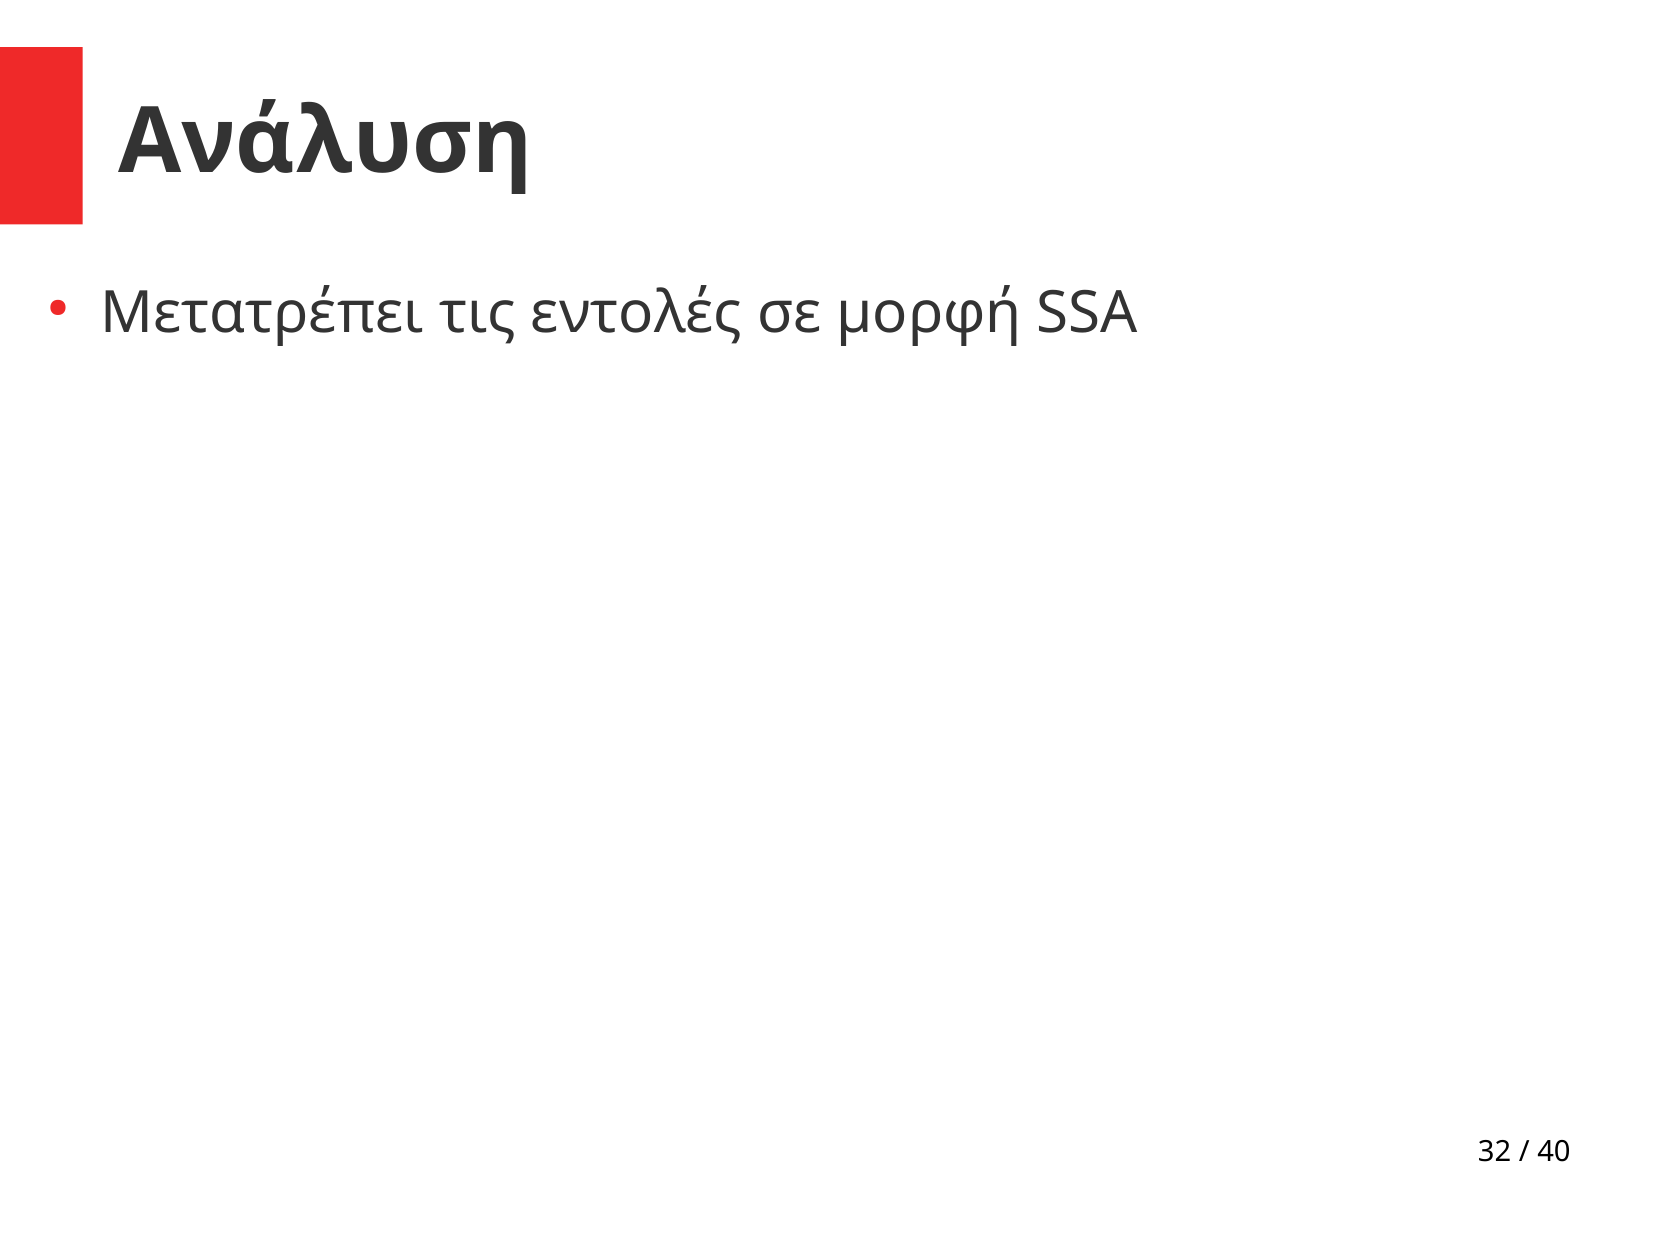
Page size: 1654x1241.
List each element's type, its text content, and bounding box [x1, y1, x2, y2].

title Ανάλυση [118, 33, 1571, 241]
list Μετατρέπει τις εντολές σε μορφή SSA [30, 270, 1621, 376]
